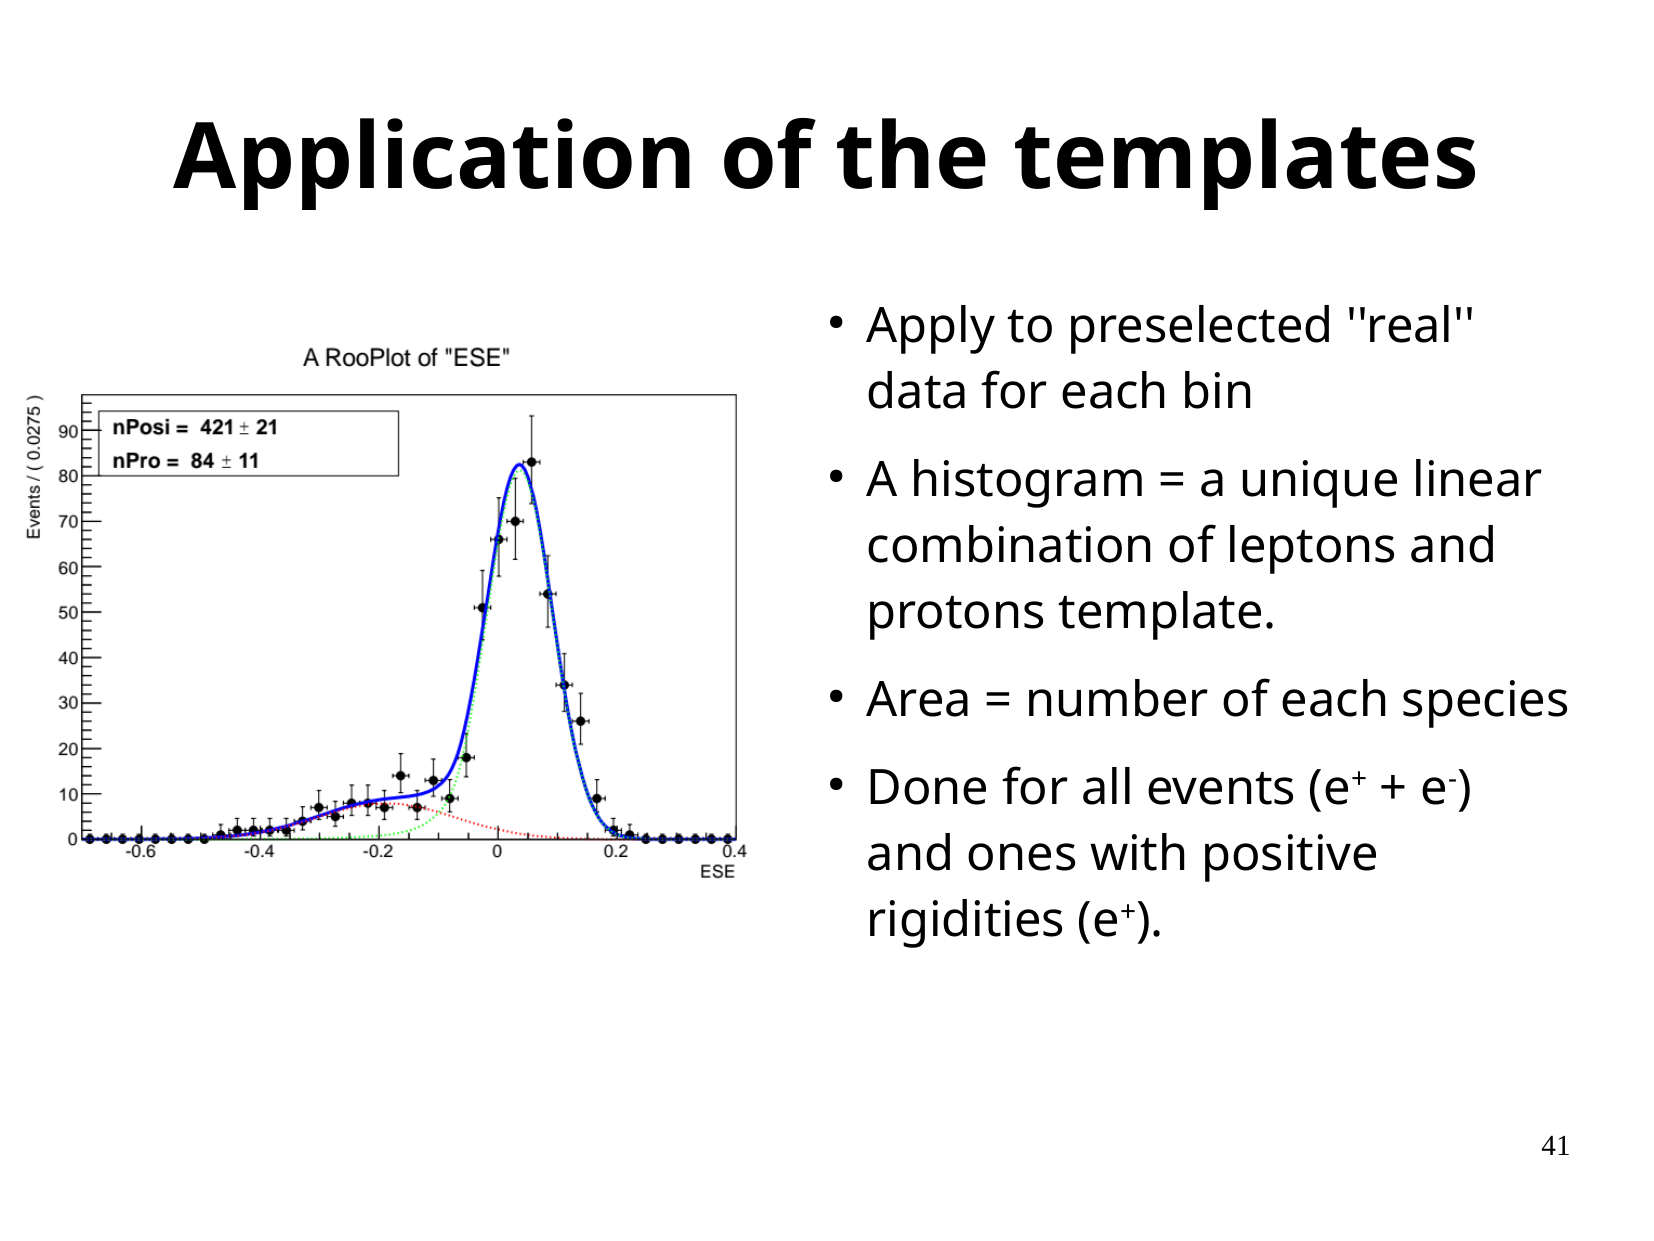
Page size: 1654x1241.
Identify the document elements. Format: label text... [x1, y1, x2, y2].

title Application of the templates [82, 49, 1571, 257]
list Apply to preselected ''real'' data for each bin A histogram = a unique linear combination of leptons and protons template. Area = number of each species Done for all events (e+ + e-) and ones with positive rigidities (e+). [814, 290, 1571, 1010]
picture [0, 340, 814, 893]
